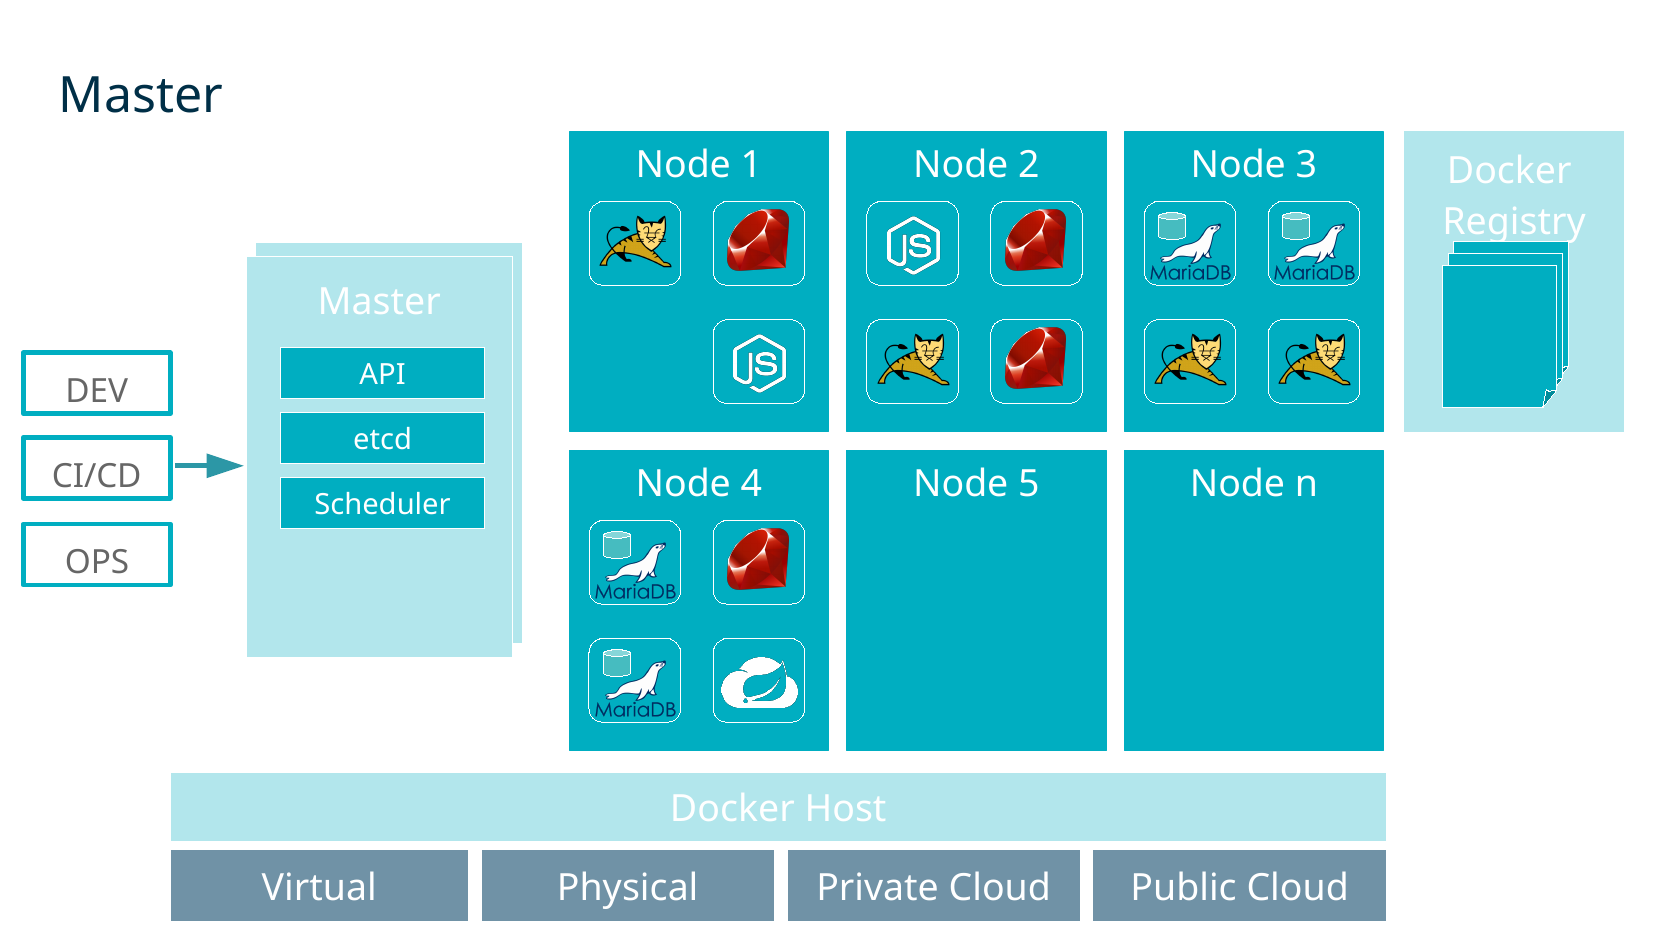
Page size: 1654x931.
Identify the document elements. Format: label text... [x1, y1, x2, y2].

text_box Docker Host [171, 773, 1386, 841]
text_box CI/CD [23, 437, 171, 499]
text_box [1282, 217, 1310, 222]
title Master [59, 59, 557, 219]
text_box Docker Registry [1404, 131, 1624, 432]
picture [875, 331, 958, 387]
picture [1276, 331, 1359, 387]
picture [1271, 222, 1364, 282]
text_box Scheduler [280, 477, 485, 529]
text_box API [280, 347, 485, 399]
text_box [603, 654, 631, 659]
picture [592, 541, 684, 601]
picture [1147, 222, 1240, 282]
text_box [1442, 241, 1569, 408]
picture [882, 214, 945, 277]
picture [727, 209, 789, 271]
text_box Node 2 [846, 131, 1107, 432]
picture [1005, 209, 1066, 271]
text_box [1158, 217, 1186, 222]
picture [1152, 331, 1235, 387]
text_box Master [246, 256, 513, 658]
picture [728, 332, 791, 395]
text_box Node 5 [846, 450, 1107, 751]
picture [1005, 327, 1066, 389]
text_box Public Cloud [1093, 850, 1386, 921]
text_box Private Cloud [788, 850, 1080, 921]
text_box Node 4 [569, 450, 829, 751]
text_box Node n [1124, 450, 1384, 751]
text_box Physical [482, 850, 774, 921]
picture [597, 213, 680, 269]
text_box [603, 536, 631, 541]
text_box OPS [23, 524, 171, 586]
text_box etcd [280, 412, 485, 464]
picture [592, 659, 684, 719]
text_box Node 3 [1124, 131, 1384, 432]
picture [721, 656, 798, 708]
picture [727, 528, 789, 590]
text_box Virtual [171, 850, 468, 921]
text_box Node 1 [569, 131, 829, 432]
text_box [255, 242, 523, 644]
text_box DEV [23, 352, 171, 414]
